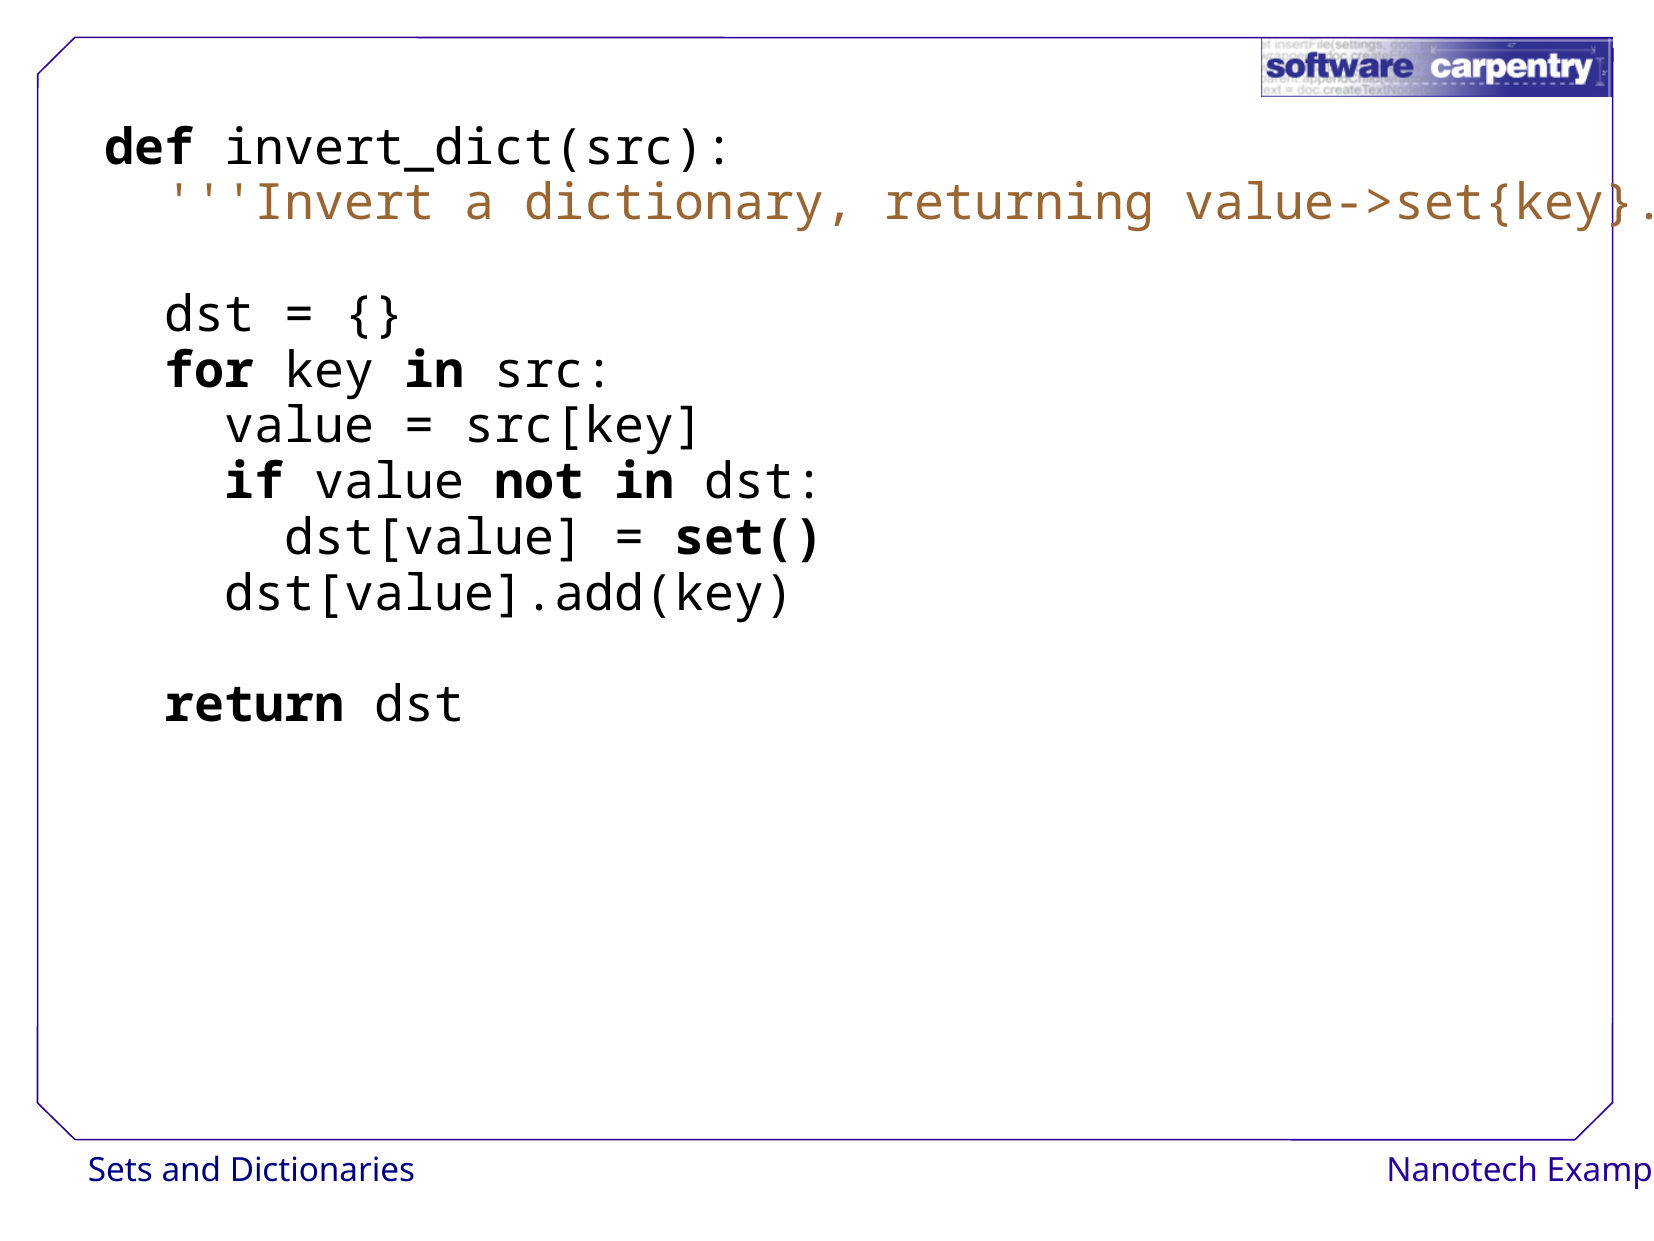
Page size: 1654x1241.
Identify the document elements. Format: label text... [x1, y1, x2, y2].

picture [1261, 39, 1613, 97]
text_box def invert_dict(src): '''Invert a dictionary, returning value->set{key}.''' dst = {} for key in src: value = src[key] if value not in dst: dst[value] = set() dst[value].add(key) return dst [89, 112, 1177, 1093]
